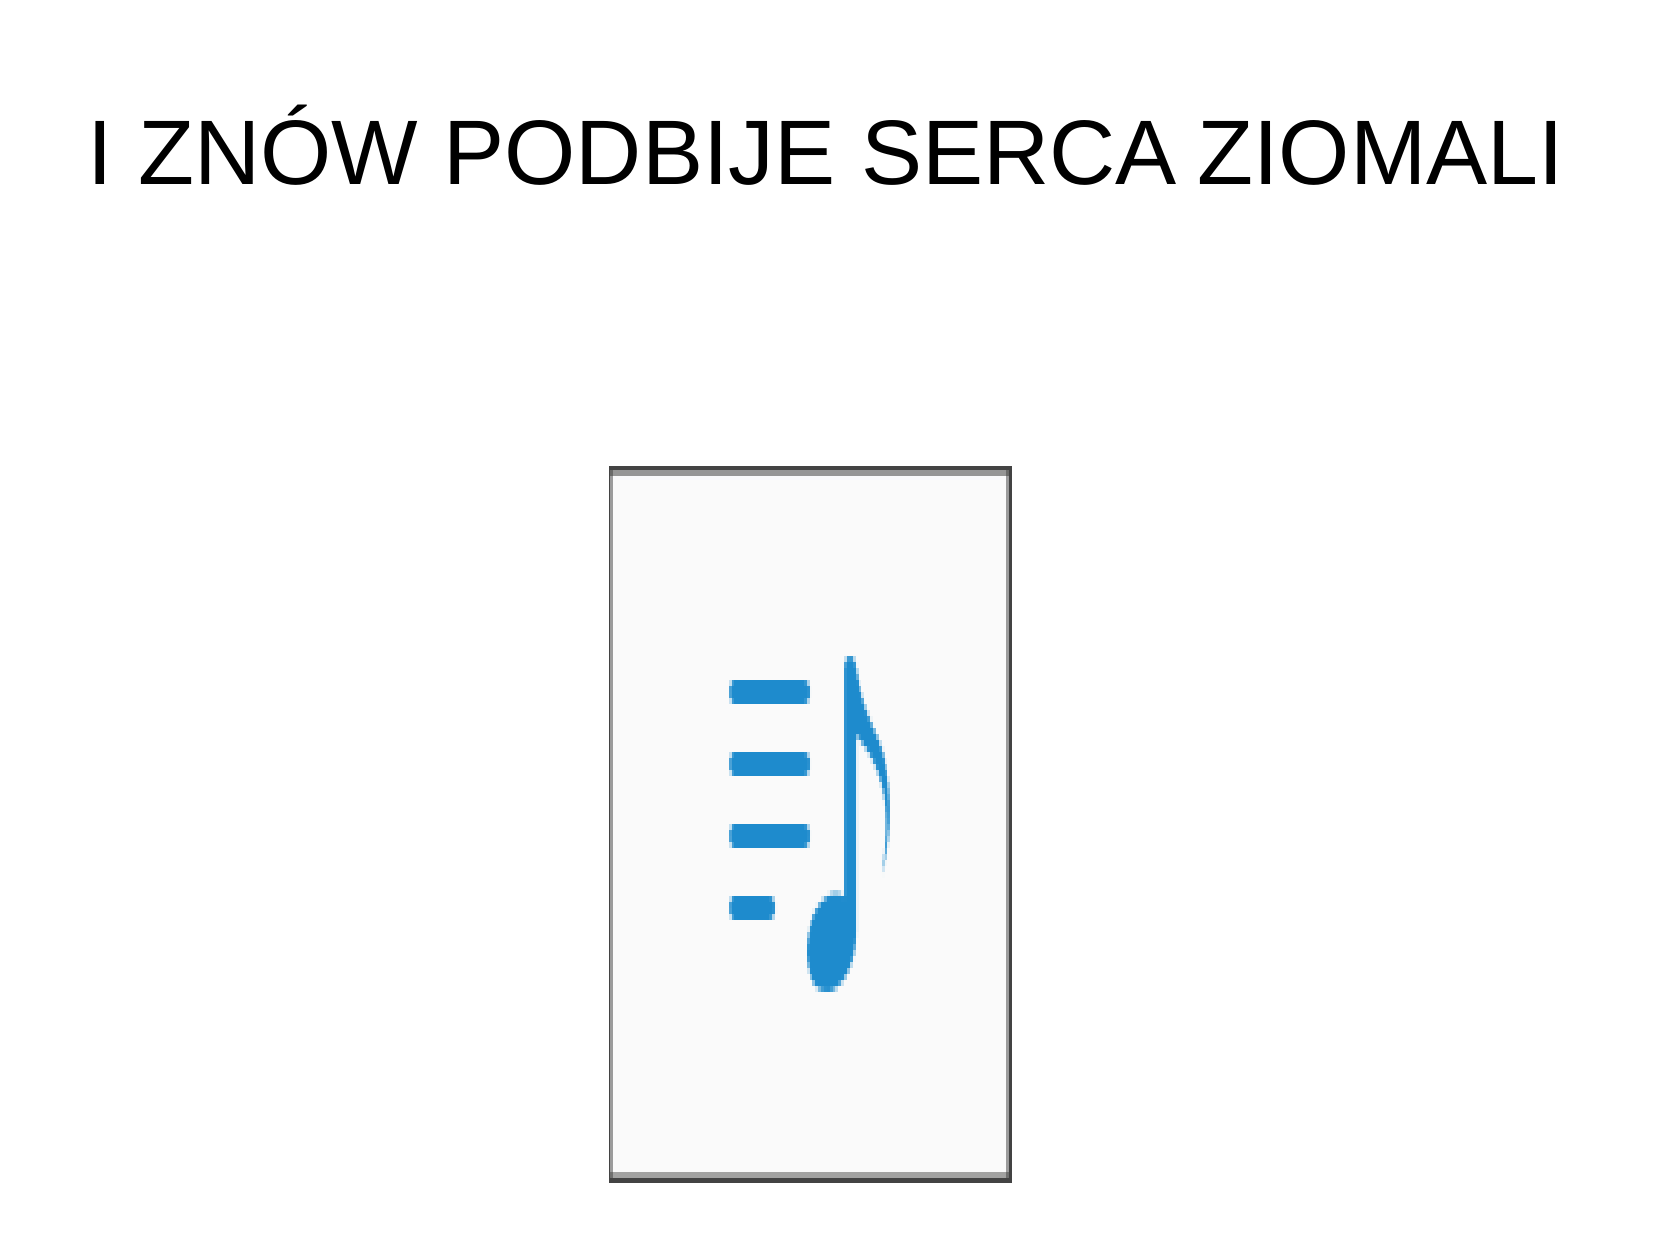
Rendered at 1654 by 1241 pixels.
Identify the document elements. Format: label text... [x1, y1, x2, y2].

title I ZNÓW PODBIJE SERCA ZIOMALI [82, 49, 1571, 257]
text_box [607, 465, 1013, 1185]
